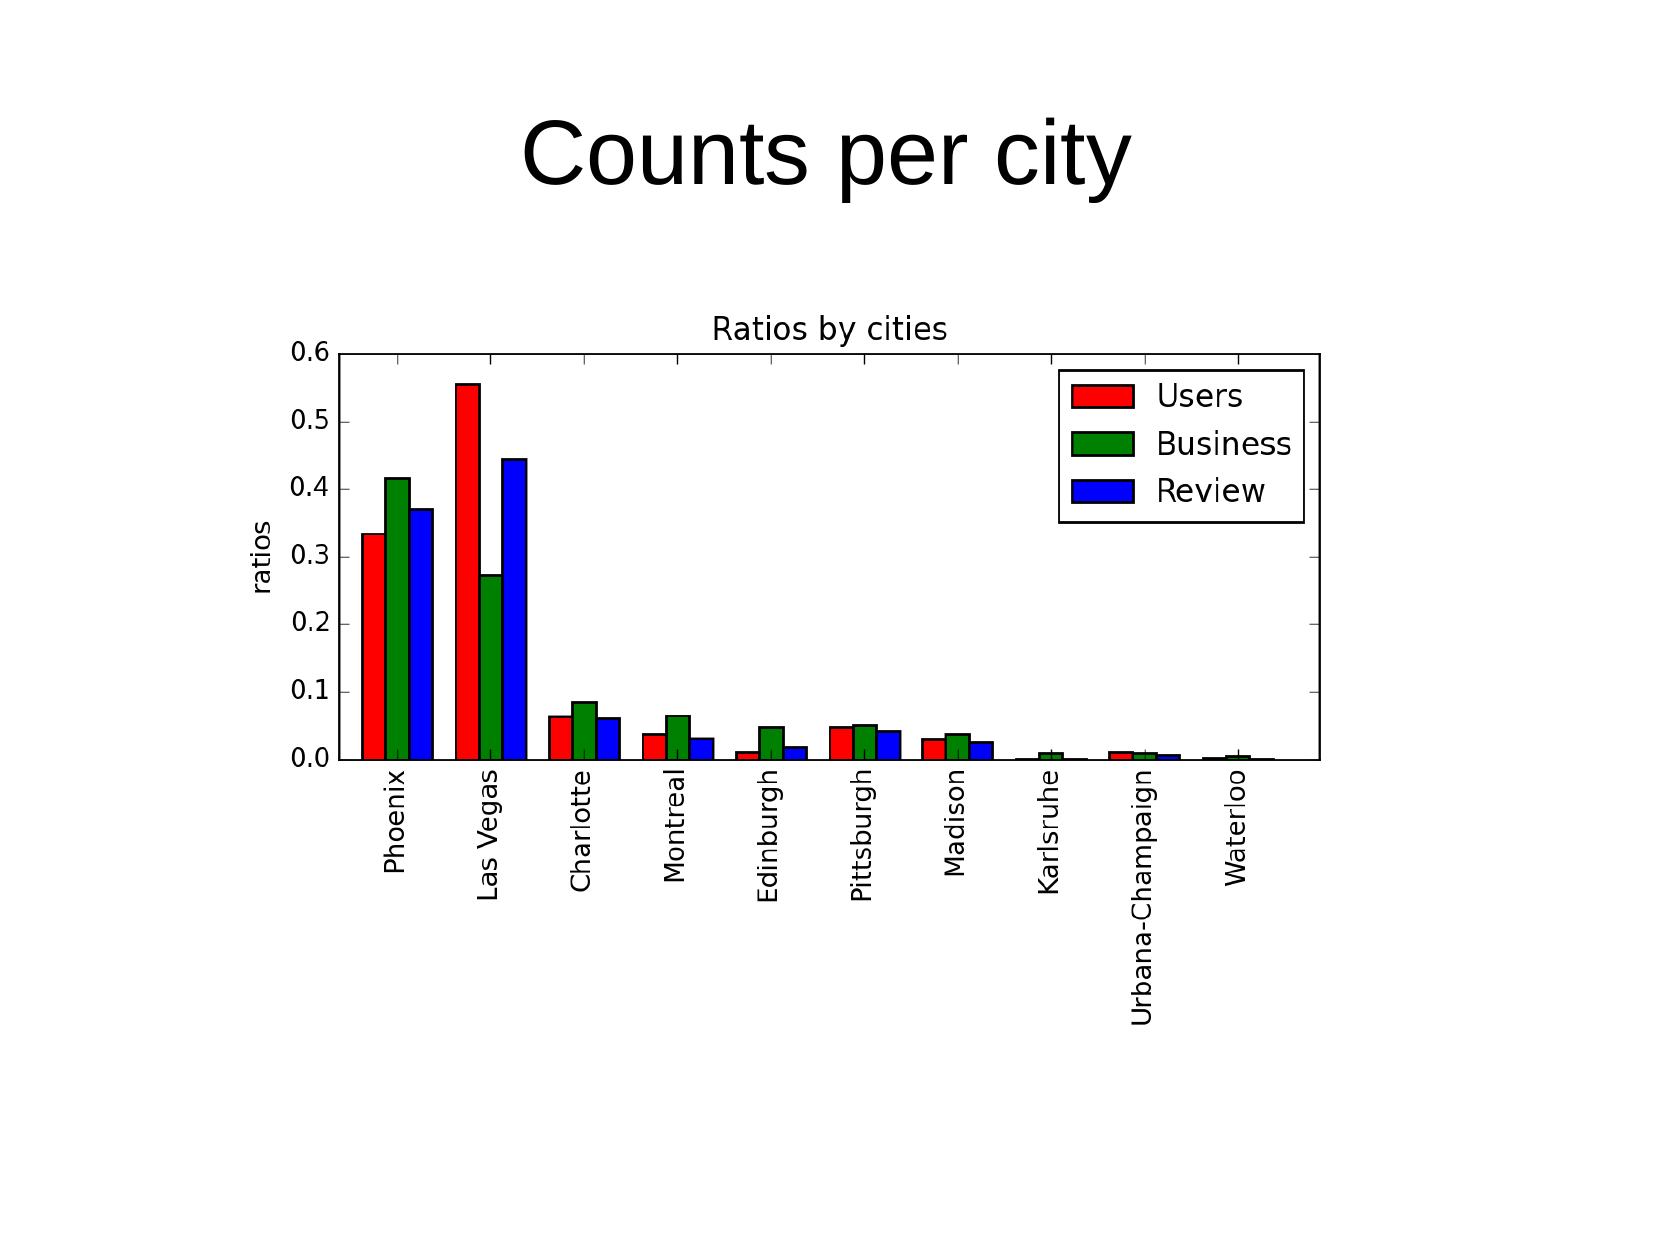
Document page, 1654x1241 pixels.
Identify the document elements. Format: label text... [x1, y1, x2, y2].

picture [225, 287, 1347, 1053]
title Counts per city [82, 49, 1571, 257]
